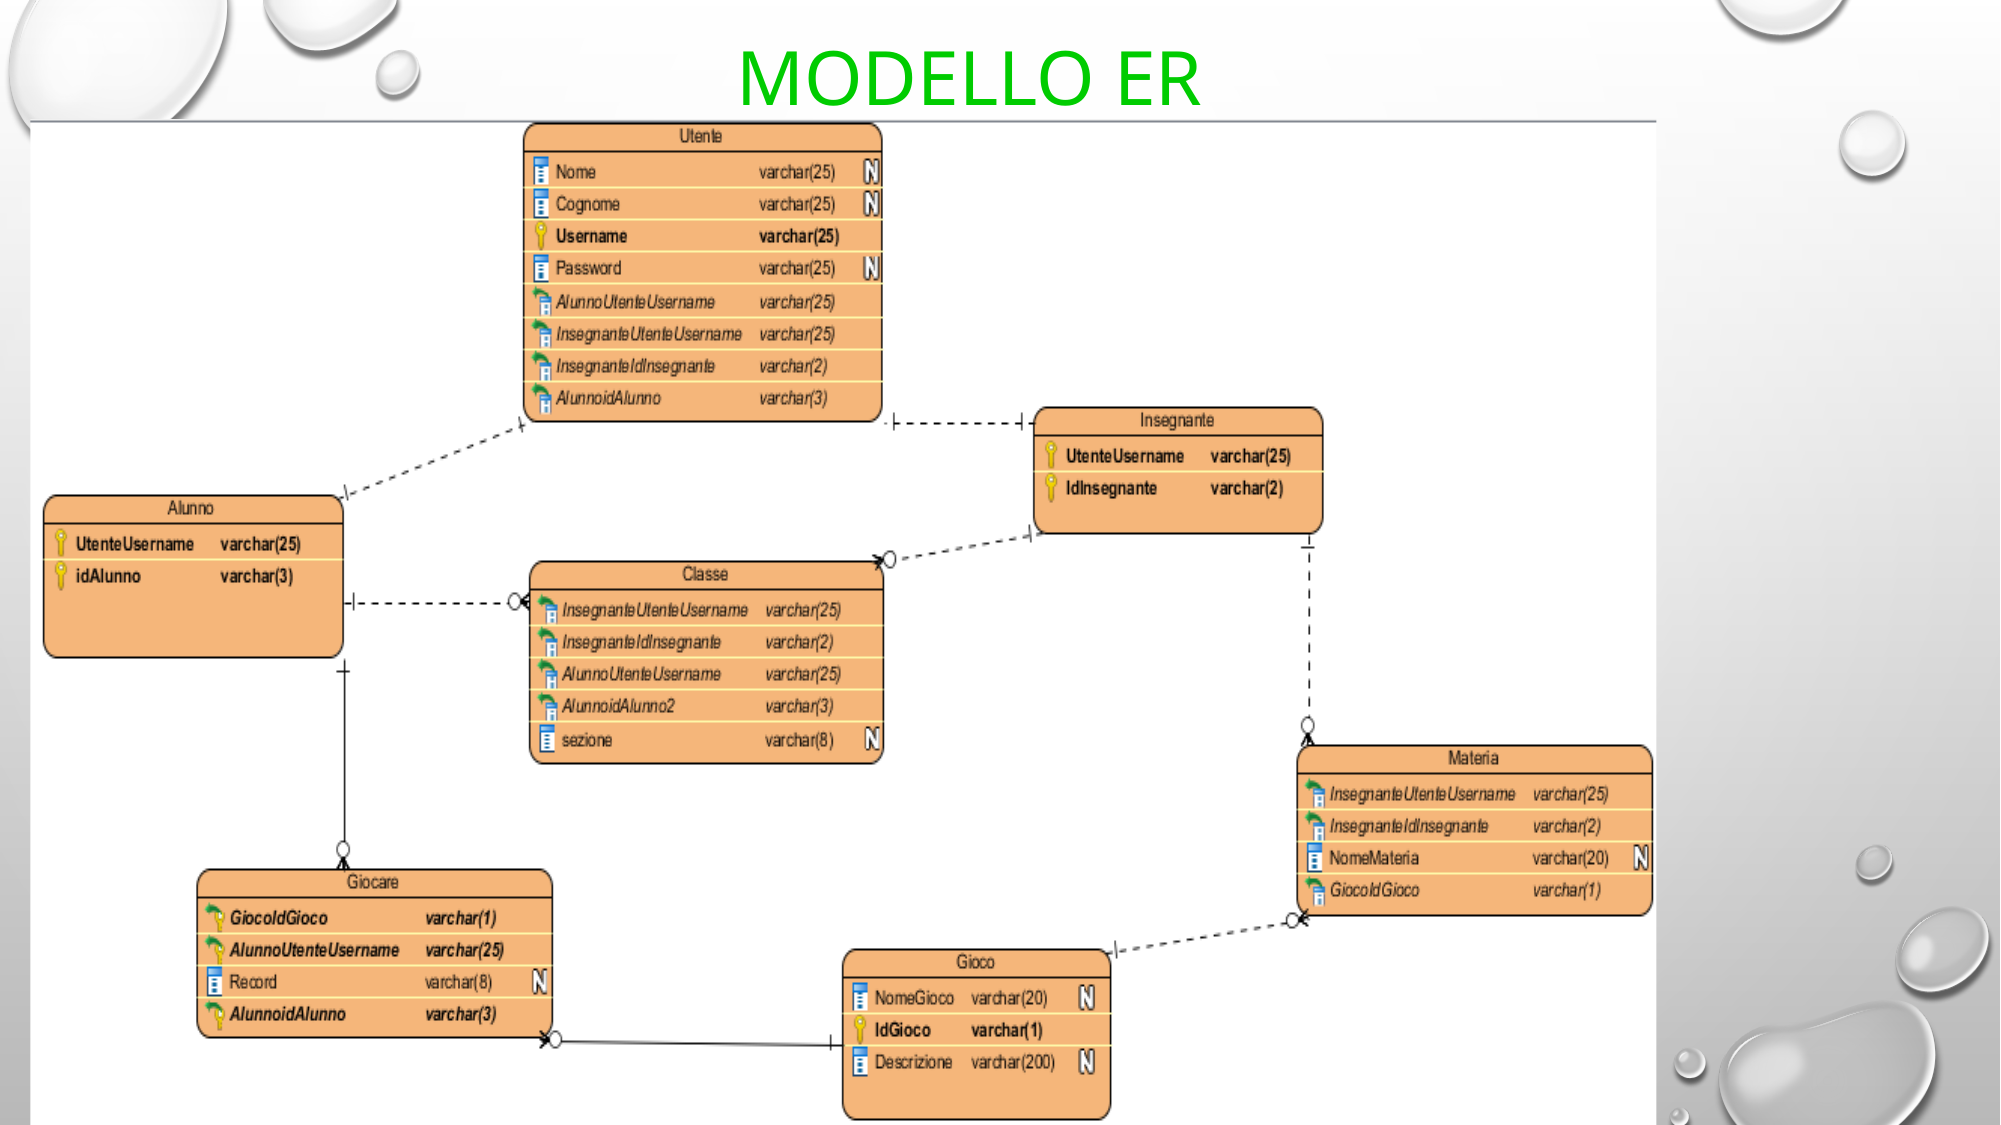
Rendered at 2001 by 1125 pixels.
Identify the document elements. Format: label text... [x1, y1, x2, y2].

picture [30, 119, 1657, 1125]
title Modello ER [119, 0, 1820, 164]
